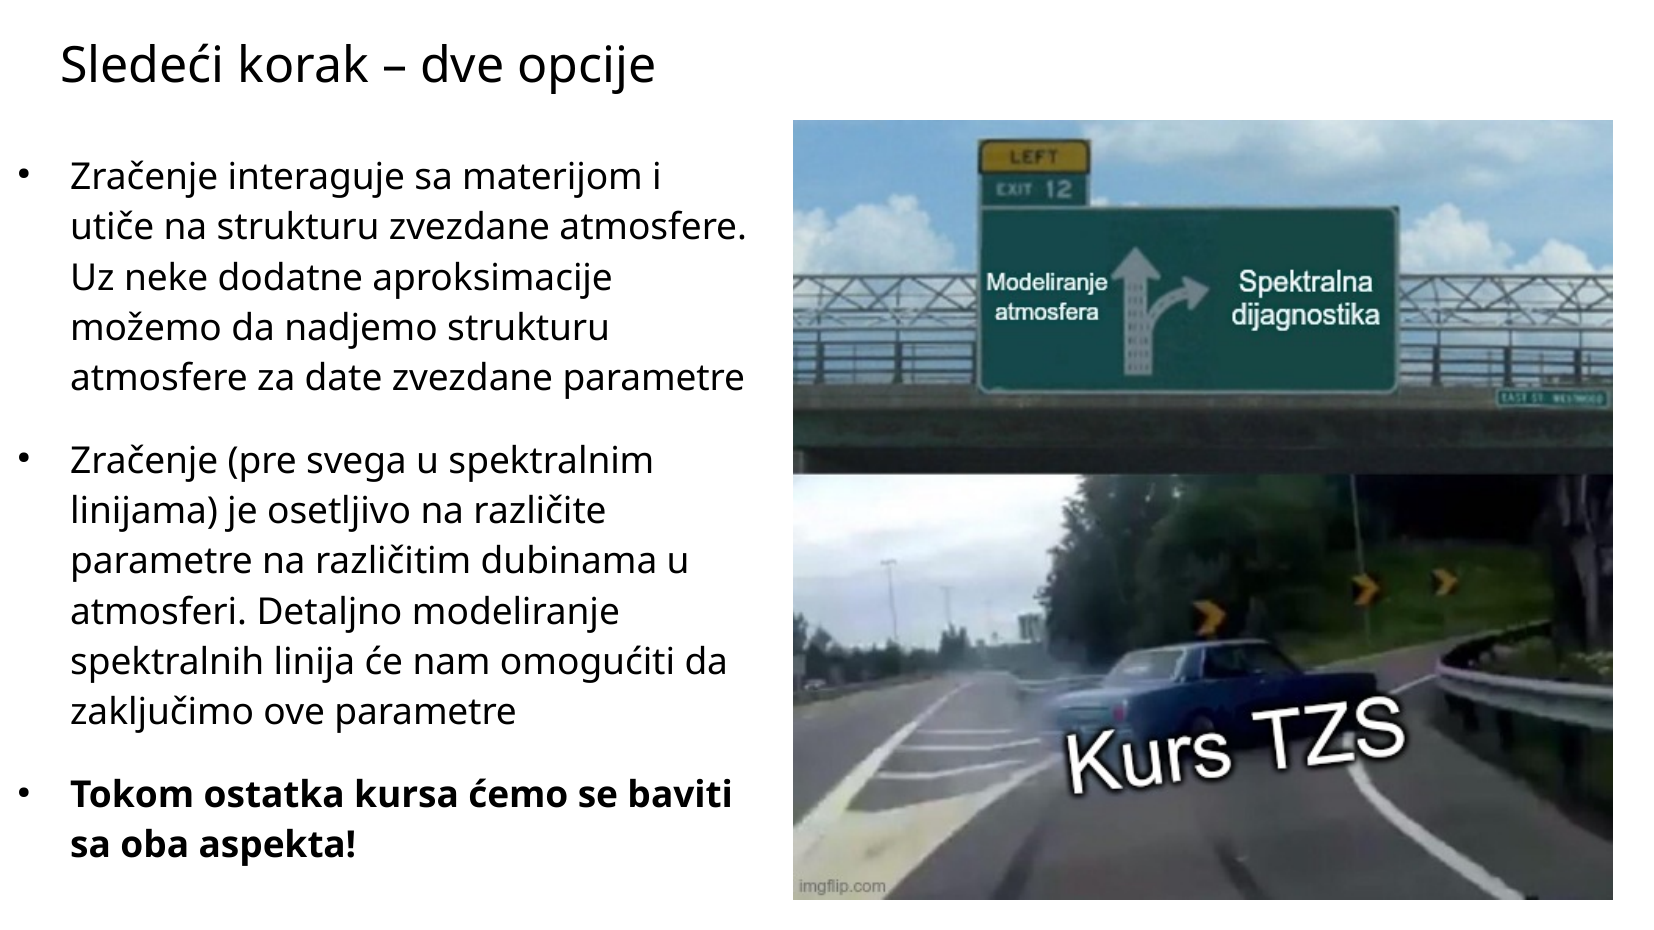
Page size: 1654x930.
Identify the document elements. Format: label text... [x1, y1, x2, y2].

list Zračenje interaguje sa materijom i utiče na strukturu zvezdane atmosfere. Uz neke dodatne aproksimacije možemo da nadjemo strukturu atmosfere za date zvezdane parametre Zračenje (pre svega u spektralnim linijama) je osetljivo na različite parametre na različitim dubinama u atmosferi. Detaljno modeliranje spektralnih linija će nam omogućiti da zaključimo ove parametre Tokom ostatka kursa ćemo se baviti sa oba aspekta! [0, 150, 751, 880]
title Sledeći korak – dve opcije [59, 13, 1648, 113]
picture [793, 120, 1613, 901]
